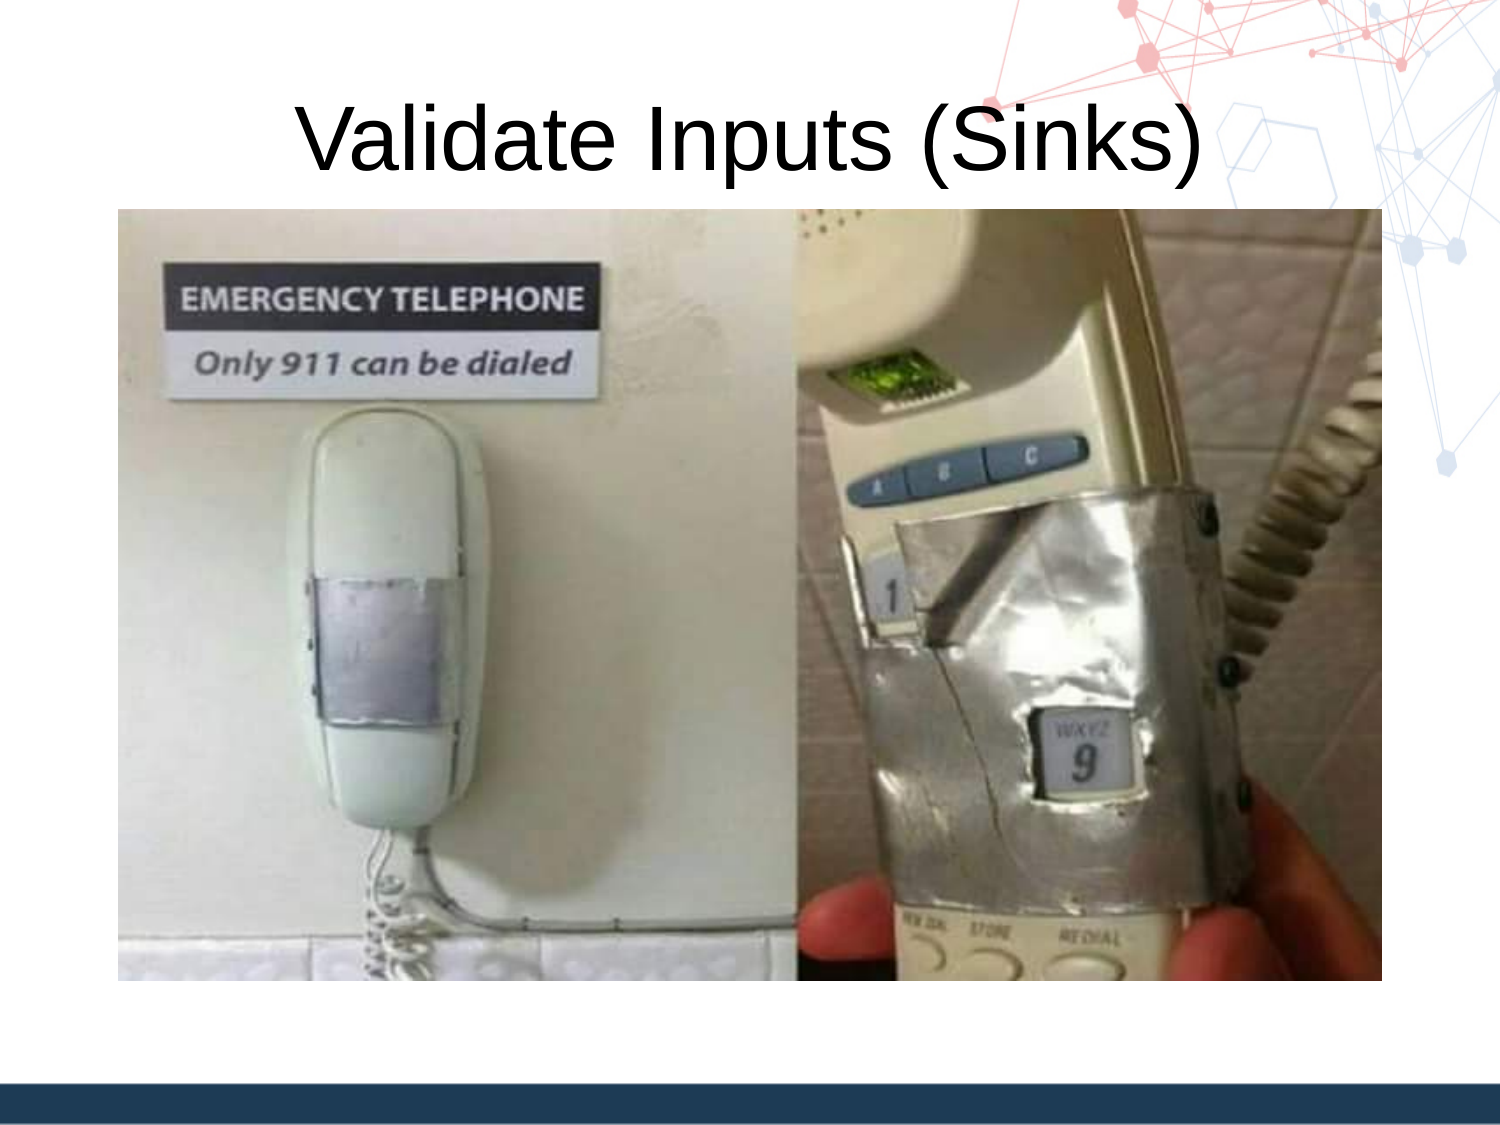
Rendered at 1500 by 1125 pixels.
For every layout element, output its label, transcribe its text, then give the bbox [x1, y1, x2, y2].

title Validate Inputs (Sinks) [75, 44, 1425, 233]
picture [0, 0, 1500, 1125]
